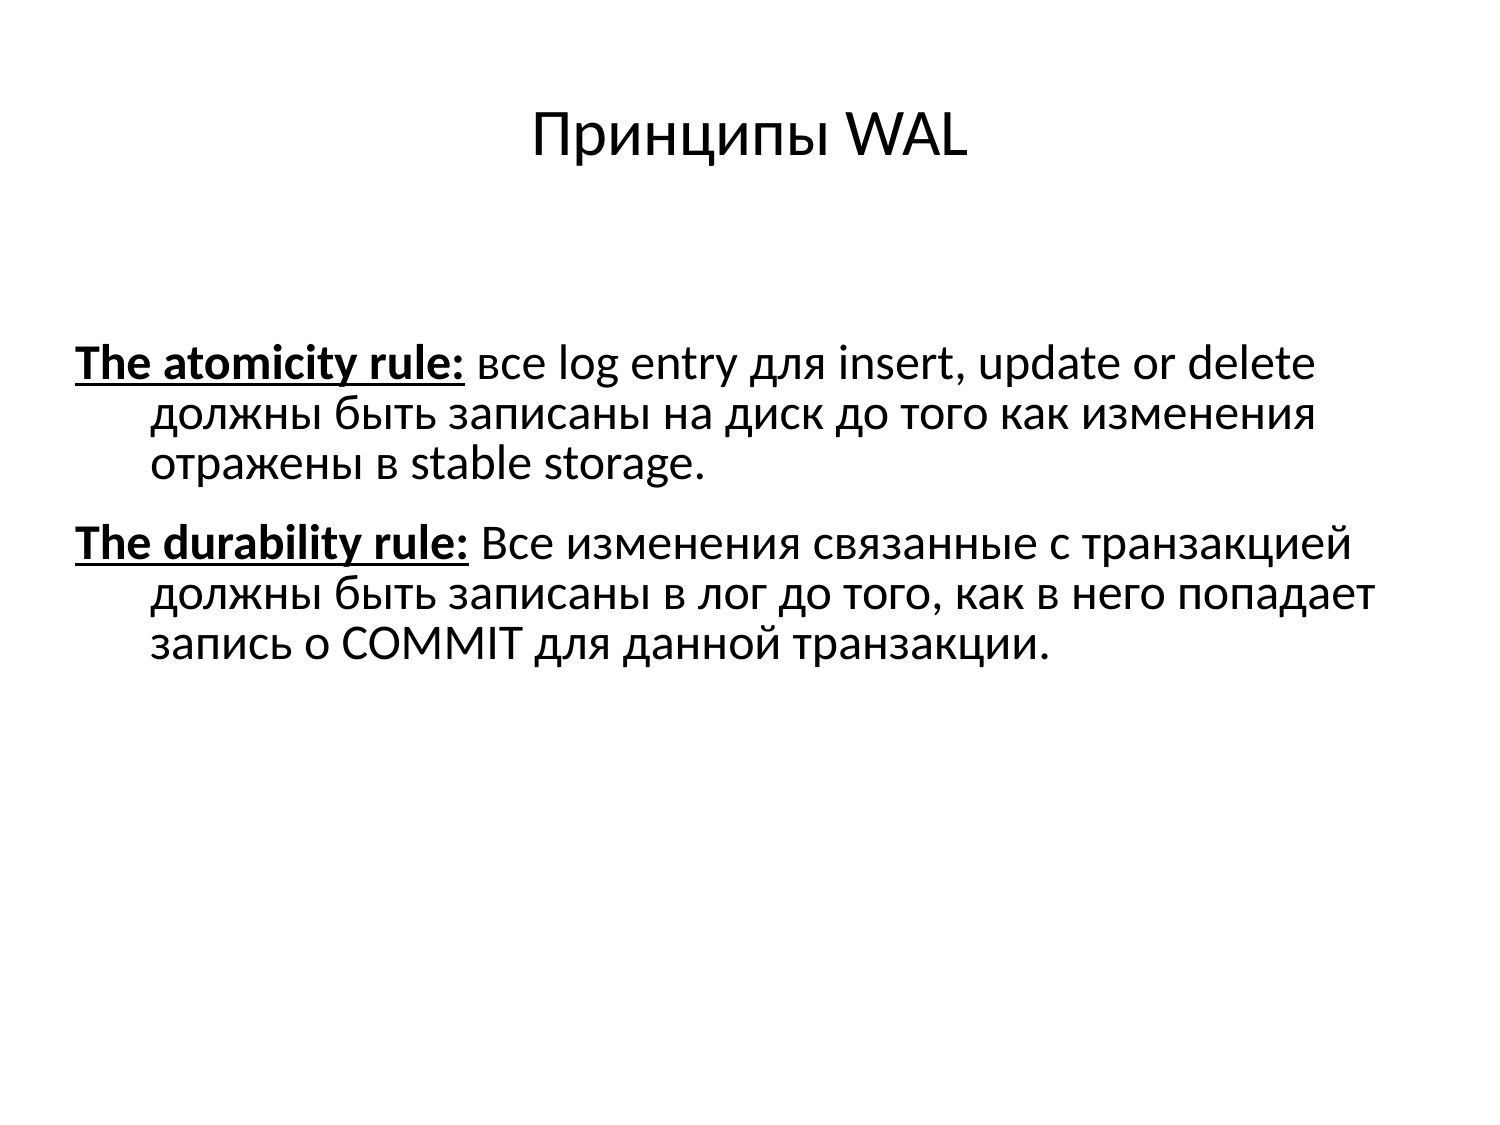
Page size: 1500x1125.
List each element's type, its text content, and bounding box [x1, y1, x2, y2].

list The atomicity rule: все log entry для insert, update or delete должны быть записаны на диск до того как изменения отражены в stable storage. The durability rule: Все изменения связанные с транзакцией должны быть записаны в лог до того, как в него попадает запись о COMMIT для данной транзакции. [75, 262, 1425, 1005]
title Принципы WAL [75, 45, 1425, 233]
